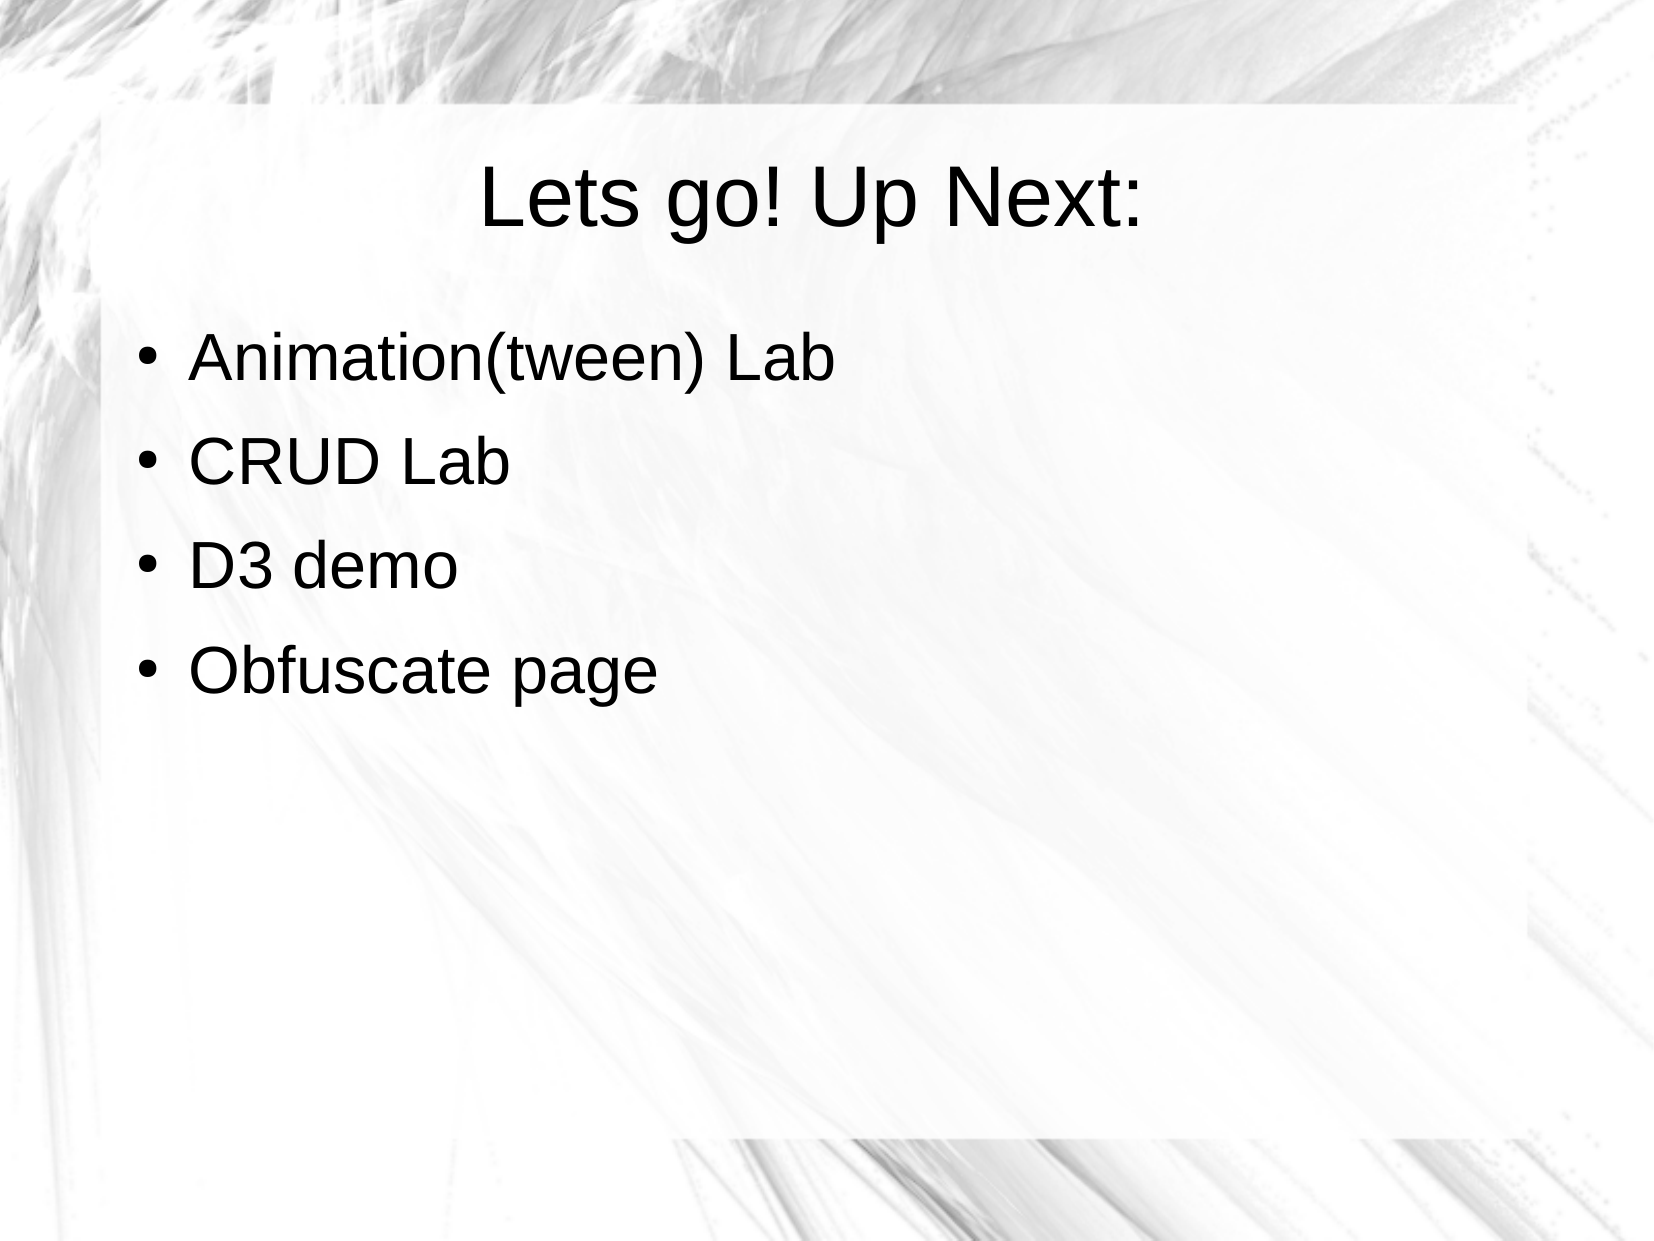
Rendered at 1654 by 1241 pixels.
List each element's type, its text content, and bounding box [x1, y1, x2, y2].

title Lets go! Up Next: [118, 112, 1506, 281]
list Animation(tween) Lab CRUD Lab D3 demo Obfuscate page [118, 319, 1571, 945]
picture [0, 0, 1654, 1241]
